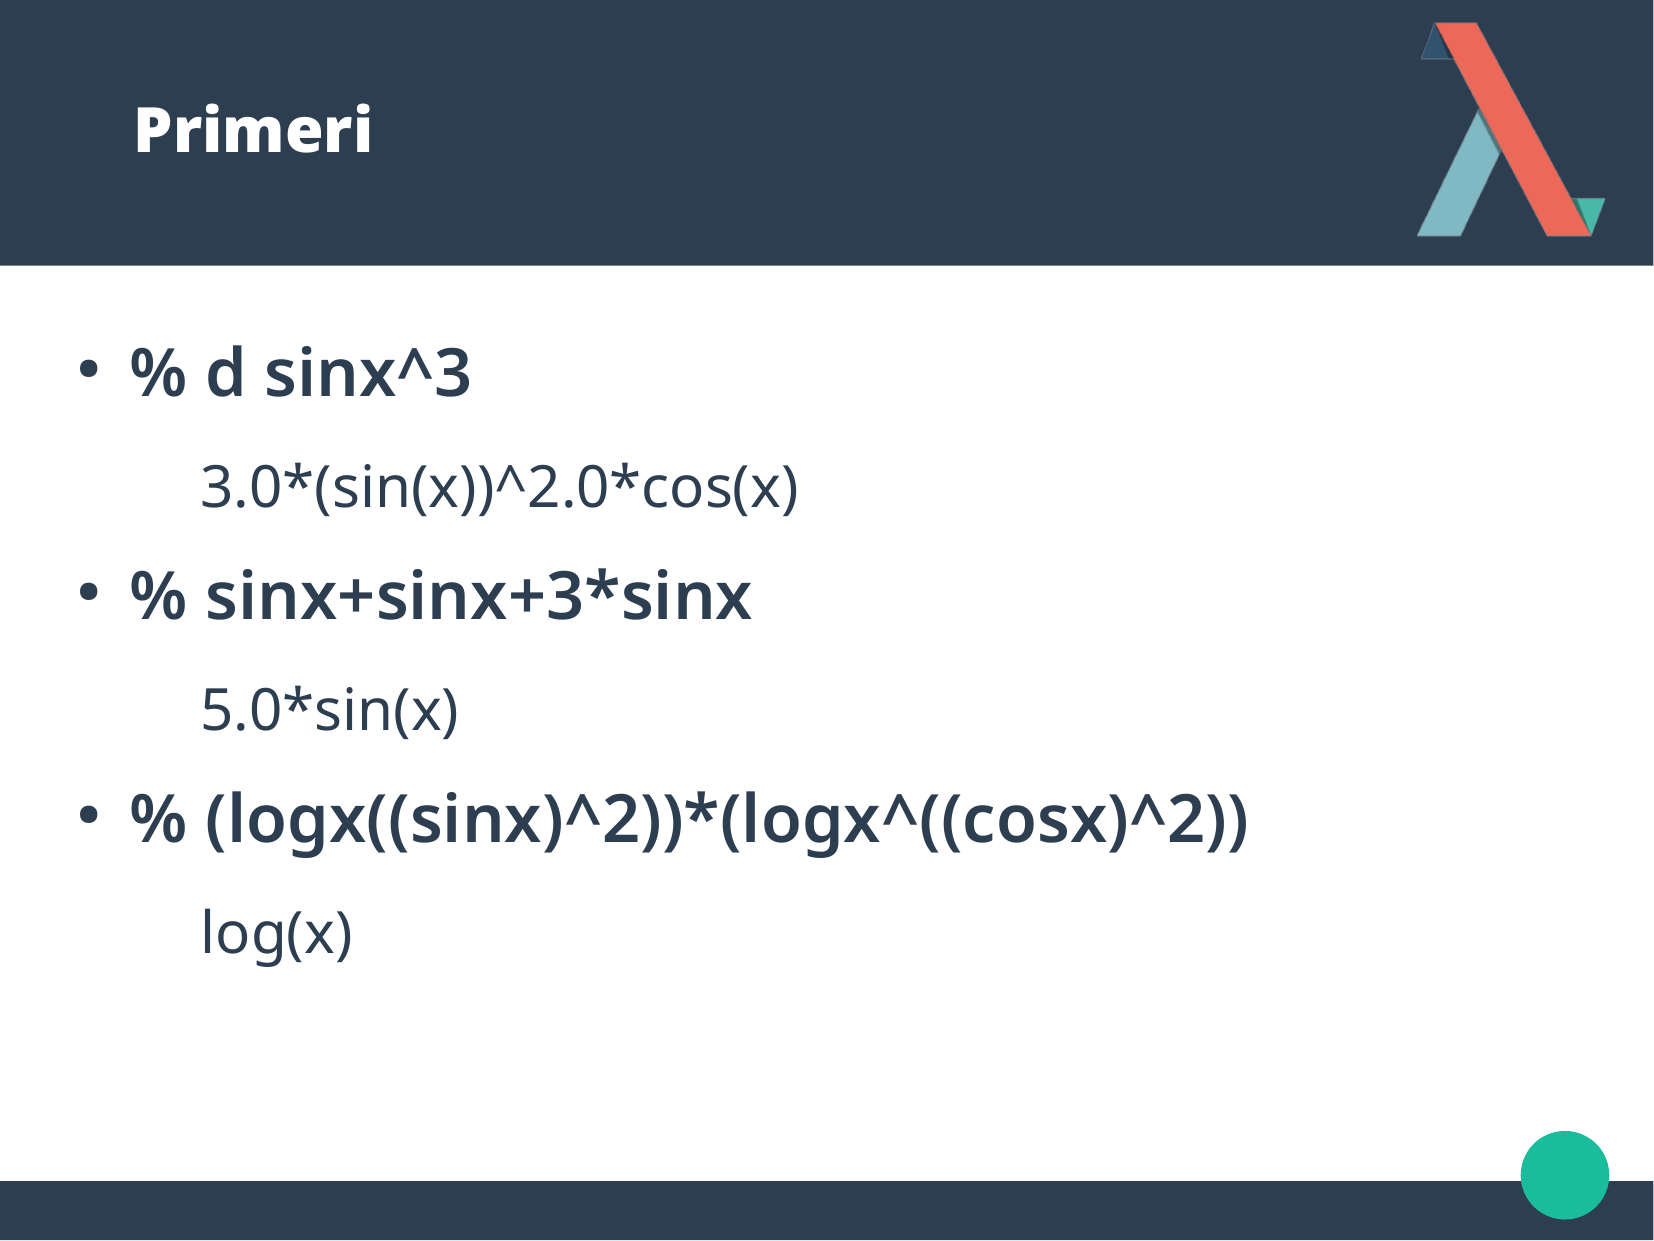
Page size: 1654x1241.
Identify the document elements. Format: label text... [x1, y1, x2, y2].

list % d sinx^3 3.0*(sin(x))^2.0*cos(x) % sinx+sinx+3*sinx 5.0*sin(x) % (logx((sinx)^2))*(logx^((cosx)^2)) log(x) [59, 324, 1595, 1152]
title Primeri [59, 49, 1595, 207]
picture [1395, 19, 1616, 240]
